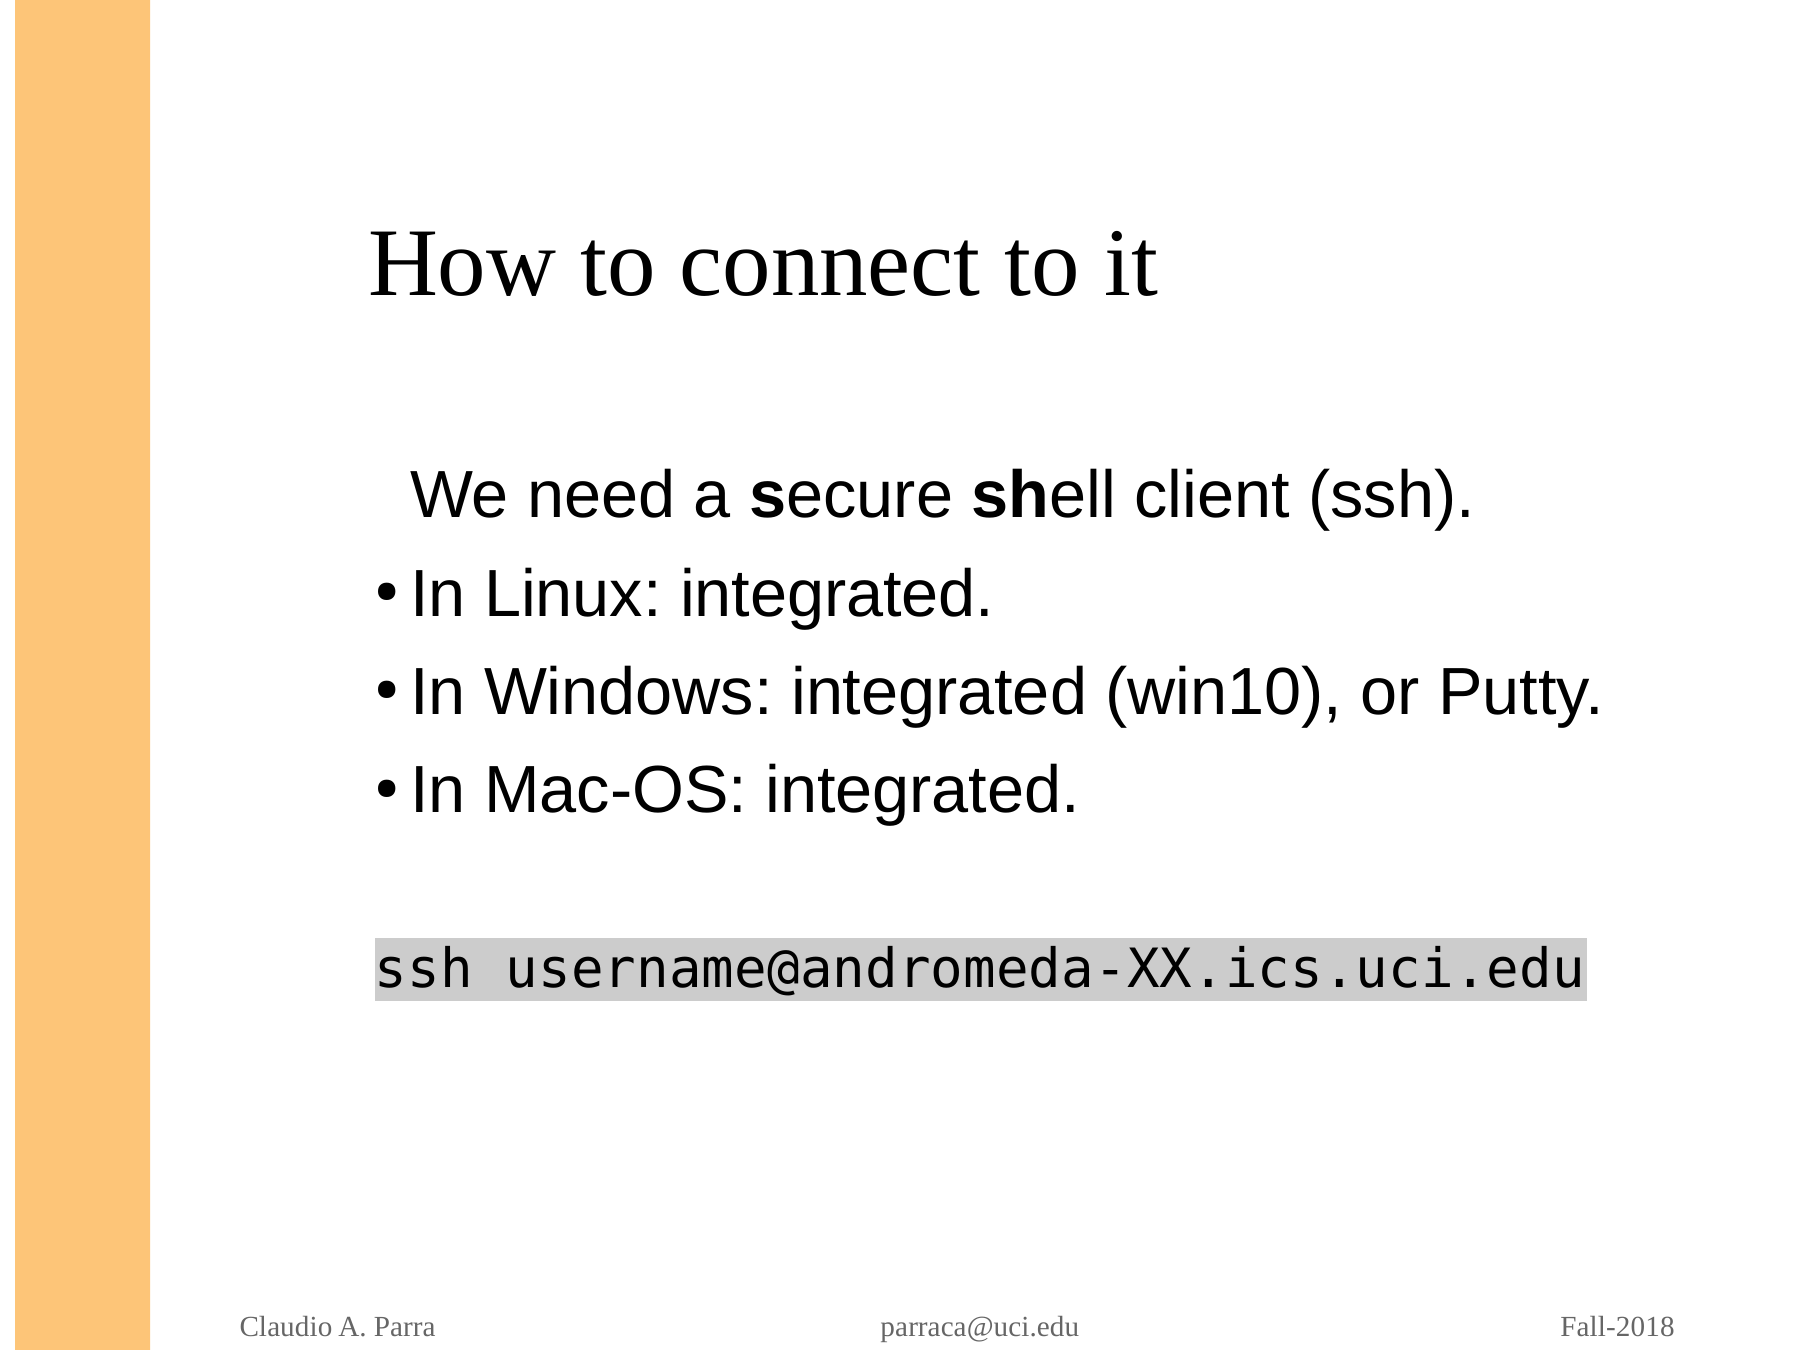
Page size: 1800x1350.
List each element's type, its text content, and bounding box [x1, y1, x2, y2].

text_box We need a secure shell client (ssh). In Linux: integrated. In Windows: integrated (win10), or Putty. In Mac-OS: integrated. ssh username@andromeda-XX.ics.uci.edu [360, 449, 1681, 1009]
subtitle How to connect to it [368, 101, 1201, 424]
